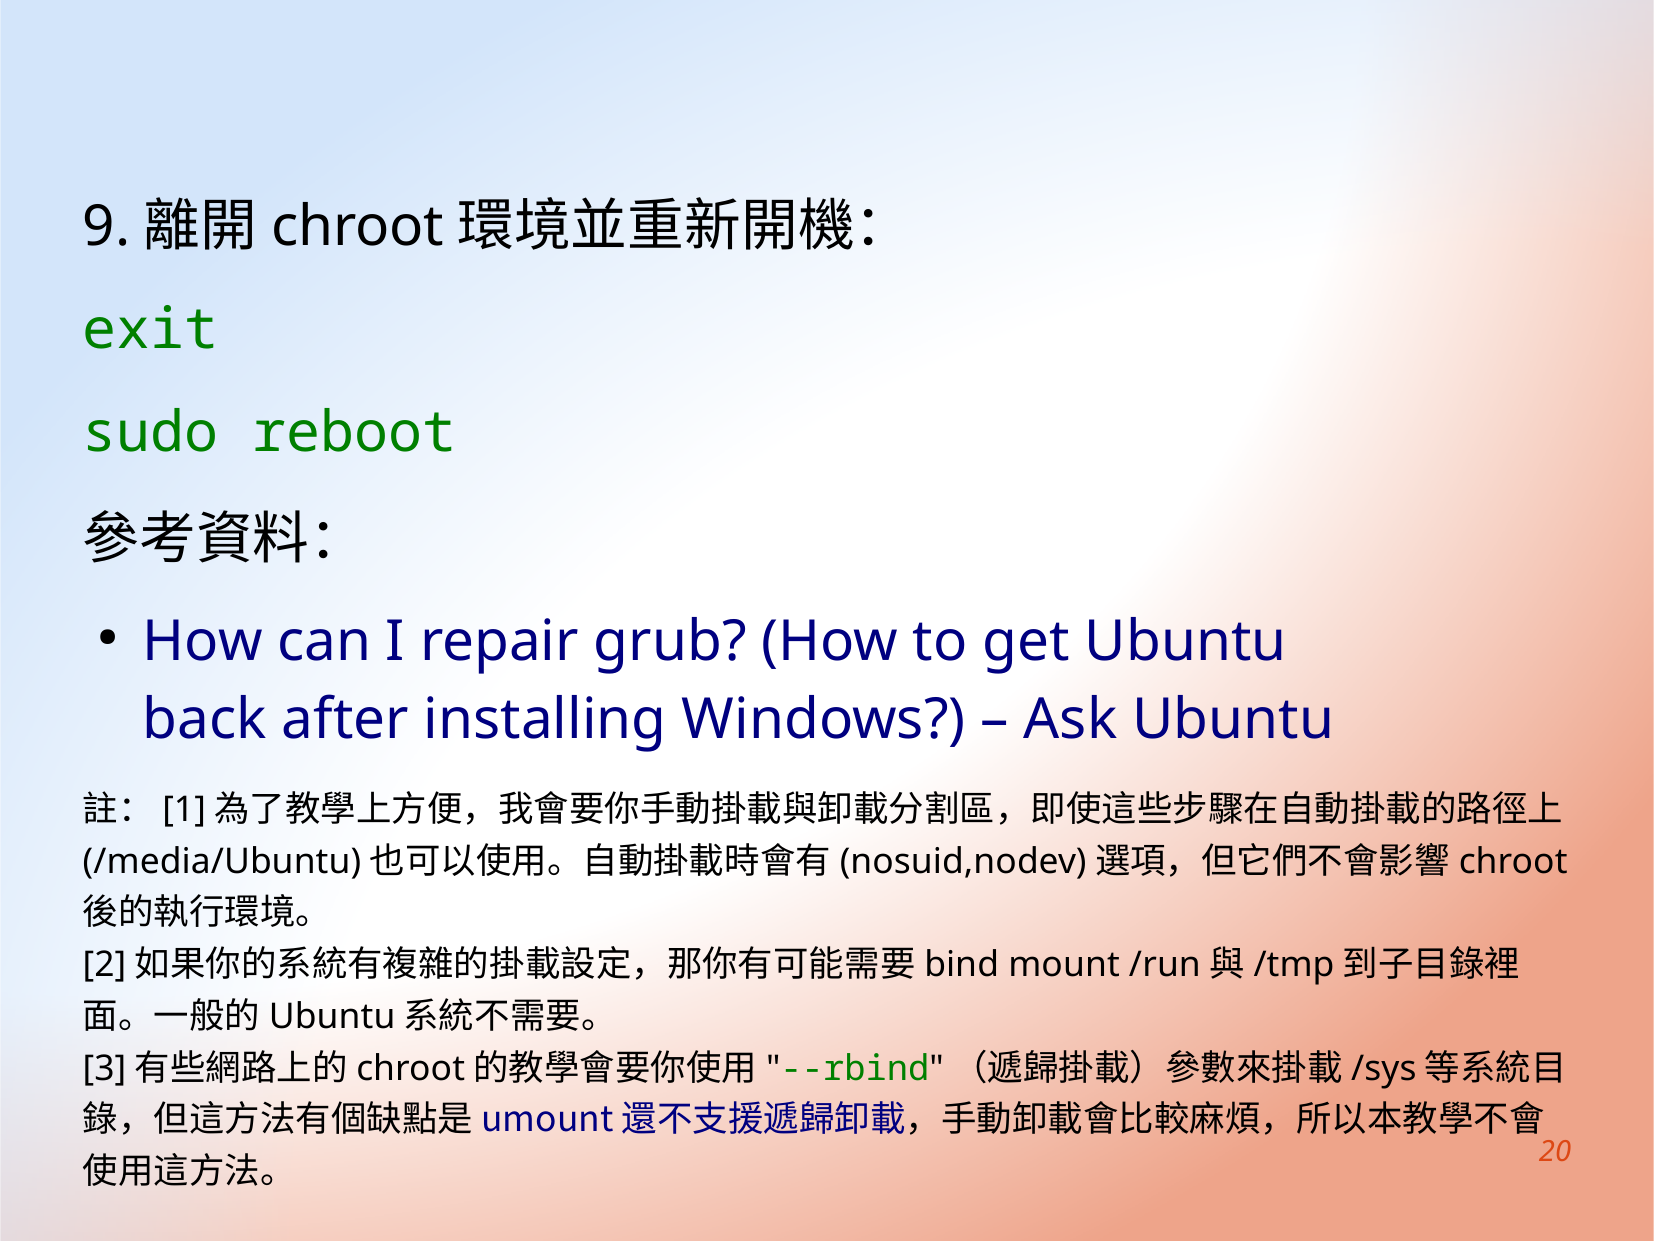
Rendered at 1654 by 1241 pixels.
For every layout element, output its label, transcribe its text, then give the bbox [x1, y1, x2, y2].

picture [0, 0, 1654, 1241]
list 9.離開chroot環境並重新開機： exit sudo reboot 參考資料： How can I repair grub? (How to get Ubuntu back after installing Windows?) – Ask Ubuntu 註：[1]為了教學上方便，我會要你手動掛載與卸載分割區，即使這些步驟在自動掛載的路徑上(/media/Ubuntu)也可以使用。自動掛載時會有(nosuid,nodev)選項，但它們不會影響chroot後的執行環境。 [2]如果你的系統有複雜的掛載設定，那你有可能需要bind mount /run與/tmp到子目錄裡面。一般的Ubuntu系統不需要。 [3]有些網路上的chroot的教學會要你使用"--rbind"（遞歸掛載）參數來掛載/sys等系統目錄，但這方法有個缺點是 umount 還不支援遞歸卸載，手動卸載會比較麻煩，所以本教學不會使用這方法。 [82, 180, 1571, 1201]
